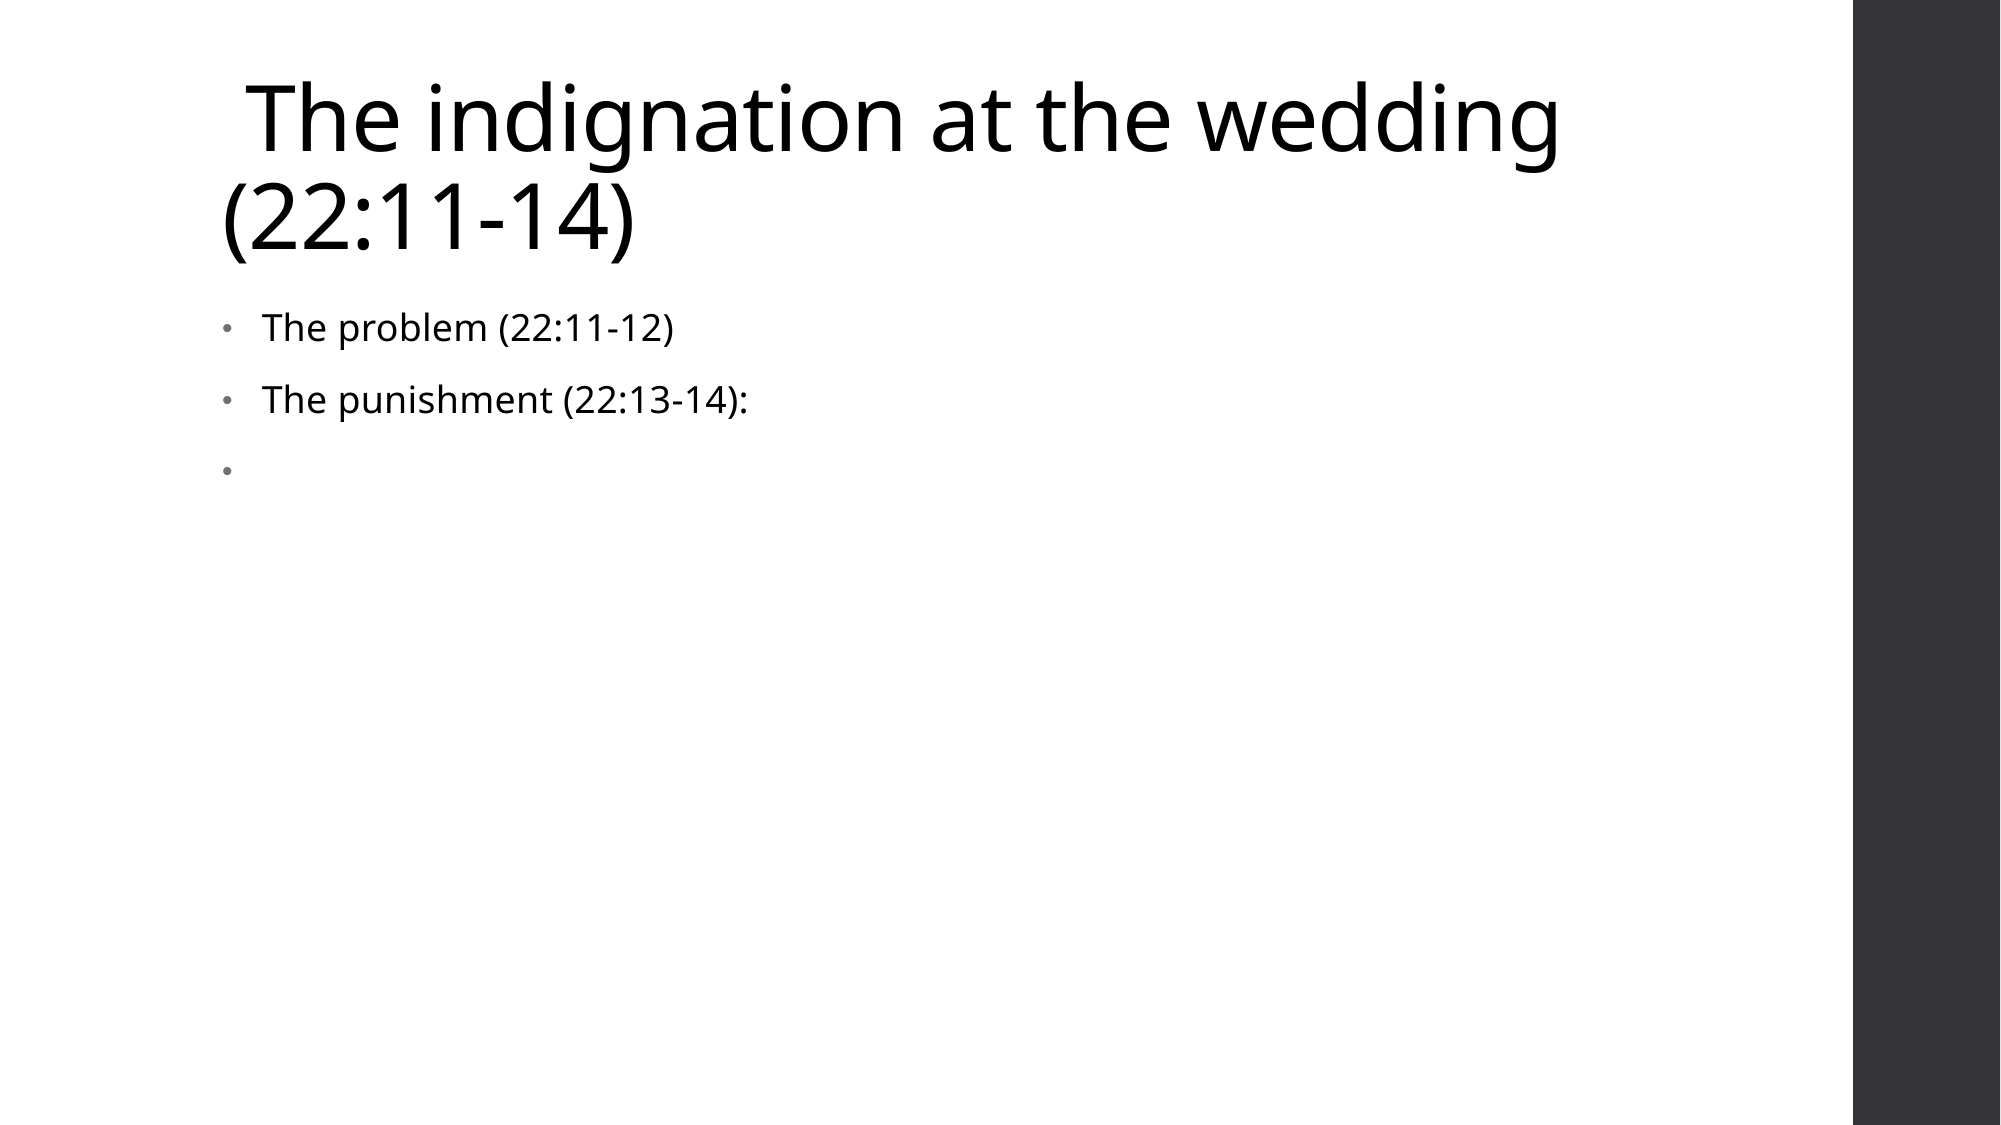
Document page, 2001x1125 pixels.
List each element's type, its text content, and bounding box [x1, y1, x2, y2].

title The indignation at the wedding (22:11-14) [206, 60, 1797, 278]
list The problem (22:11-12) The punishment (22:13-14): [206, 299, 1617, 1014]
